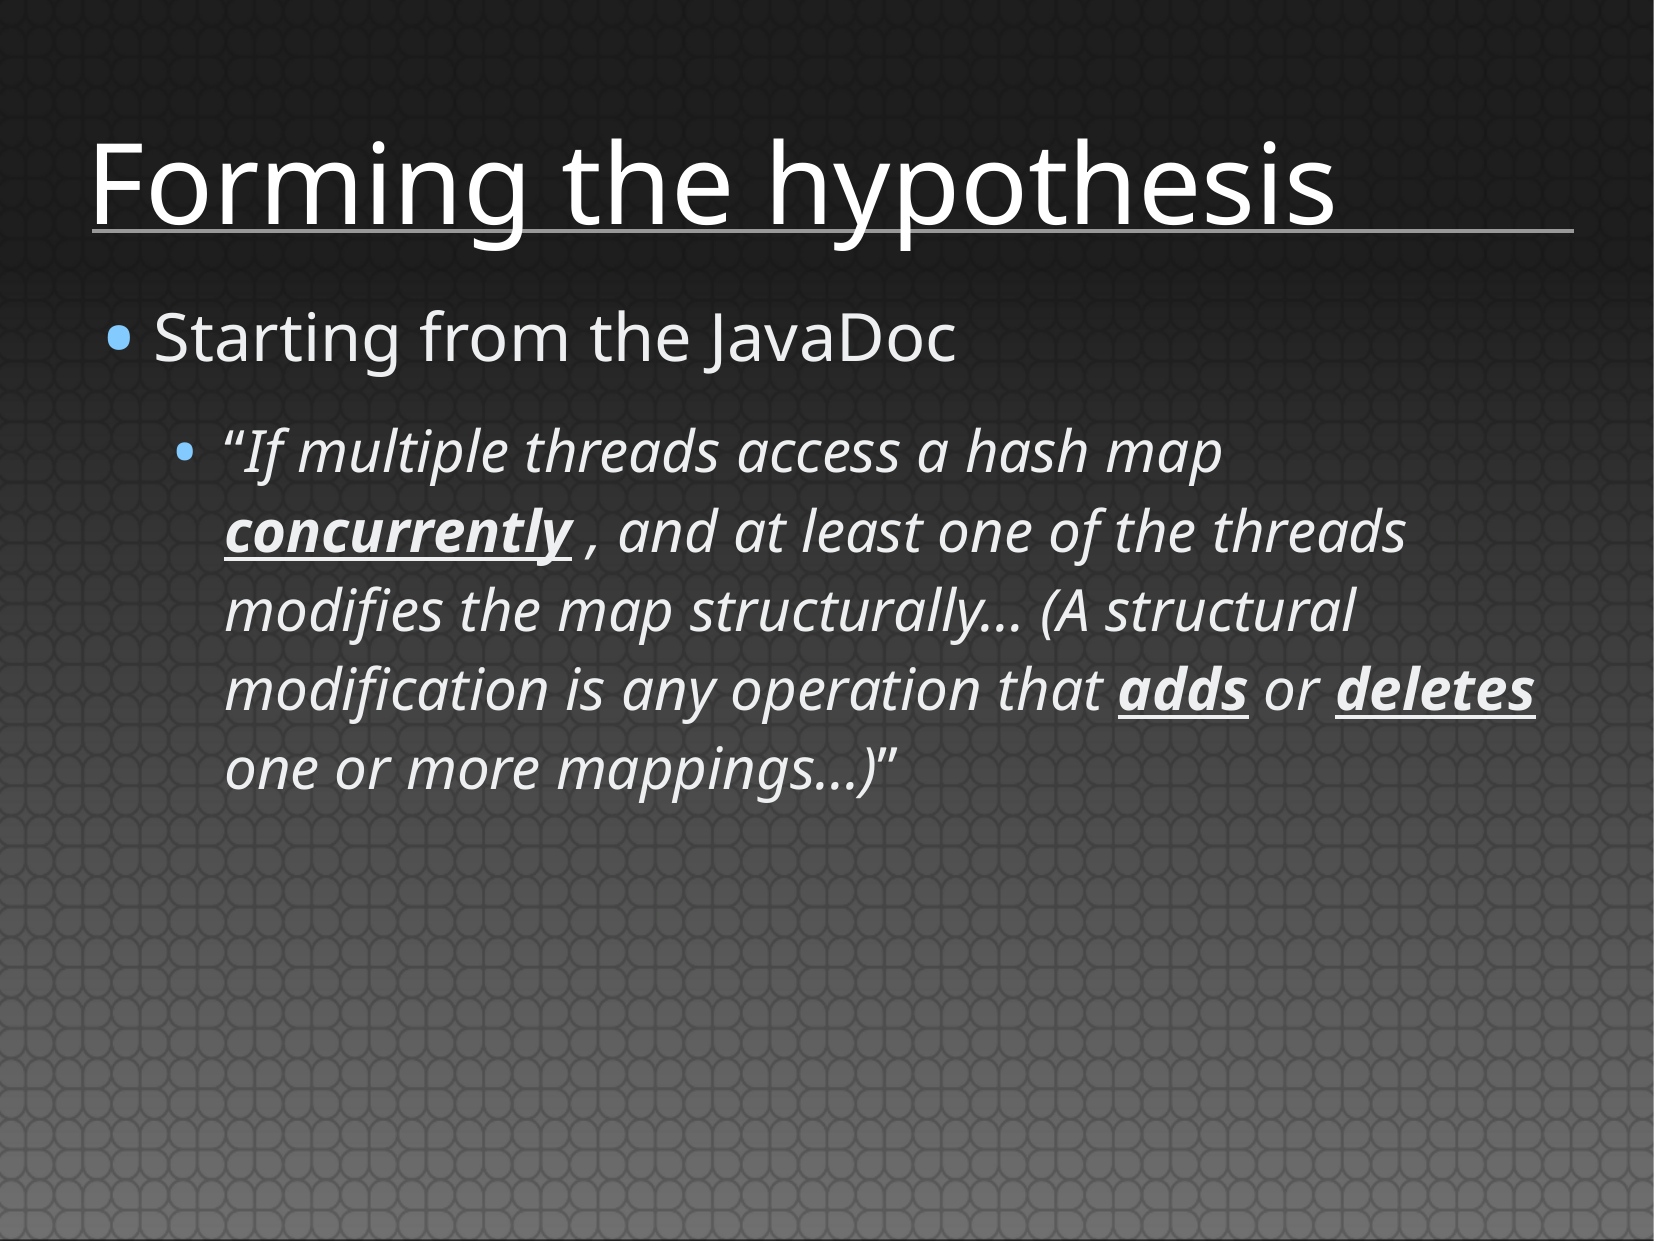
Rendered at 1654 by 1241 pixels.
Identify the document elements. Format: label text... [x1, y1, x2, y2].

list Starting from the JavaDoc “If multiple threads access a hash map concurrently , and at least one of the threads modifies the map structurally… (A structural modification is any operation that adds or deletes one or more mappings...)” [82, 290, 1571, 1109]
title Forming the hypothesis [86, 112, 1576, 249]
picture [0, 0, 1654, 1241]
